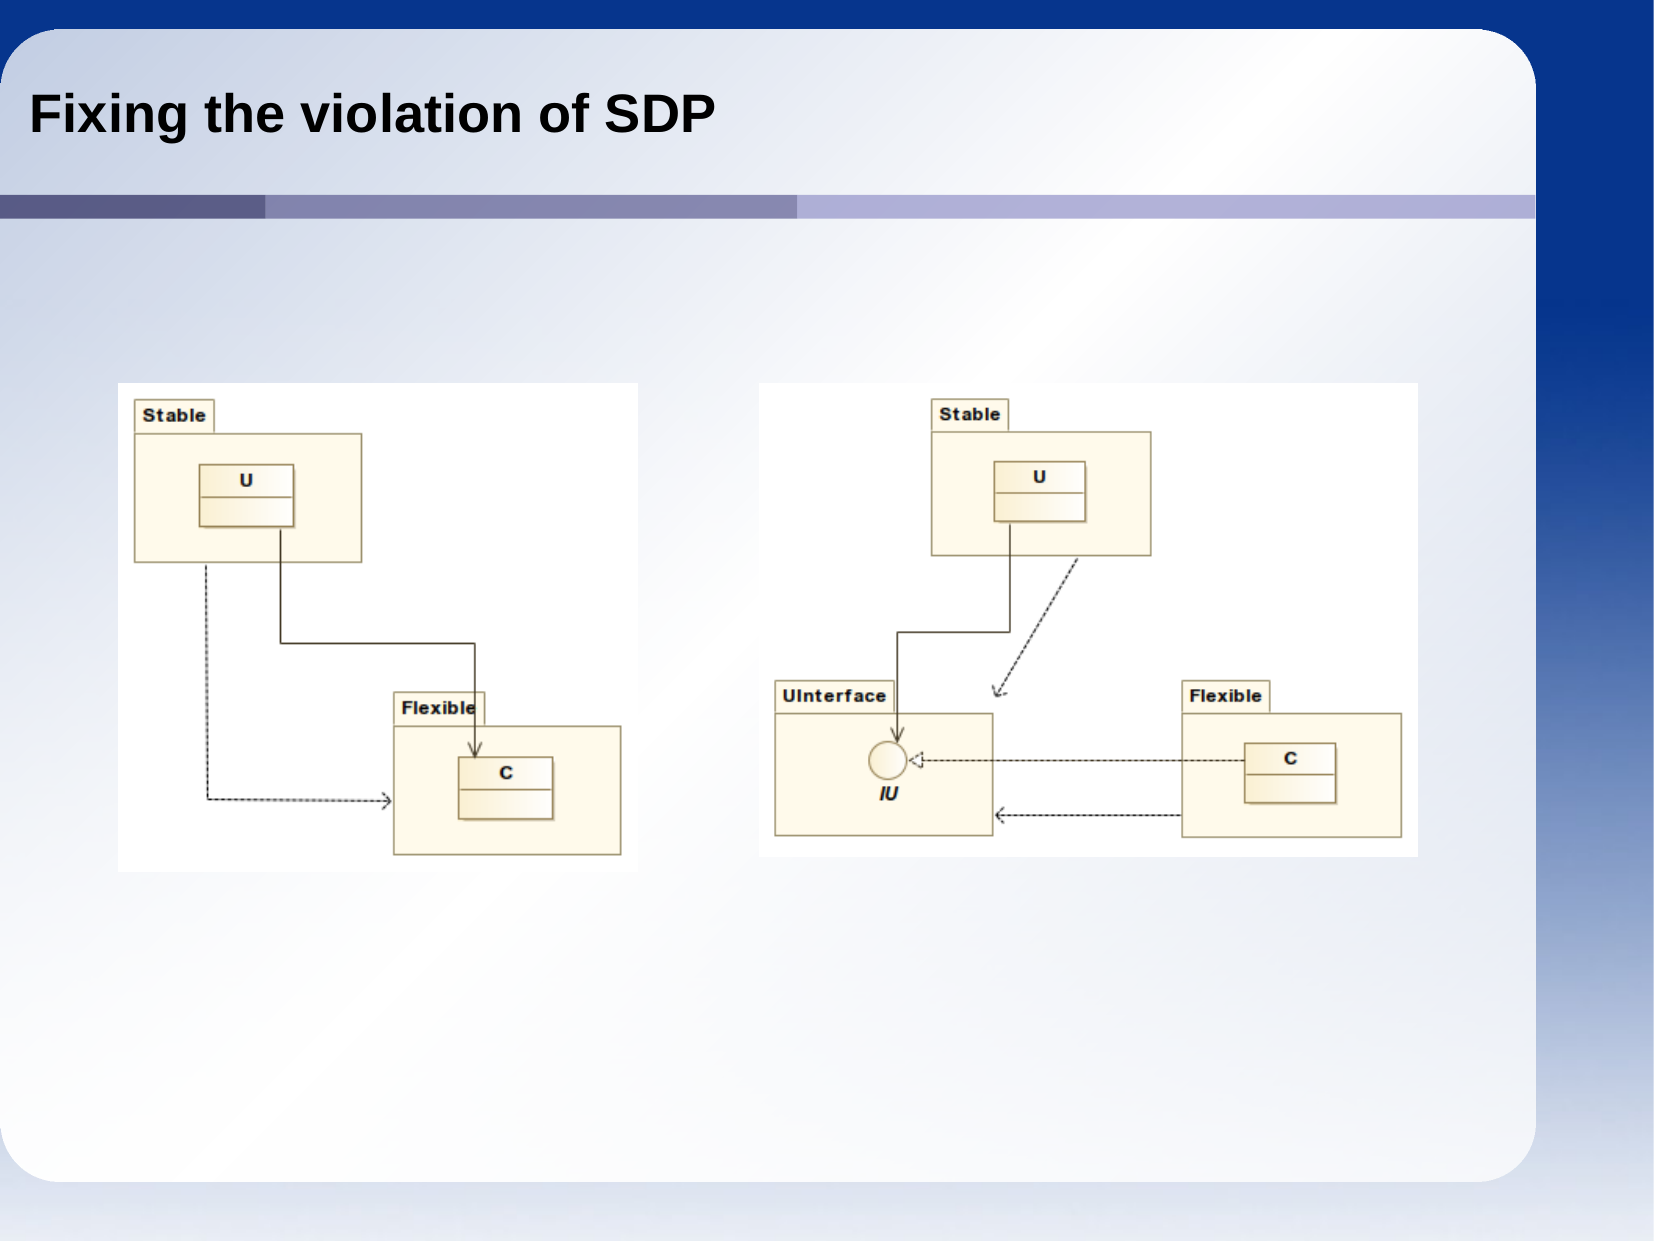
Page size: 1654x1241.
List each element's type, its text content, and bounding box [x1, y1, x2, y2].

picture [0, 0, 1654, 1241]
picture [759, 383, 1418, 857]
title Fixing the violation of SDP [29, 49, 1506, 178]
picture [118, 383, 638, 872]
